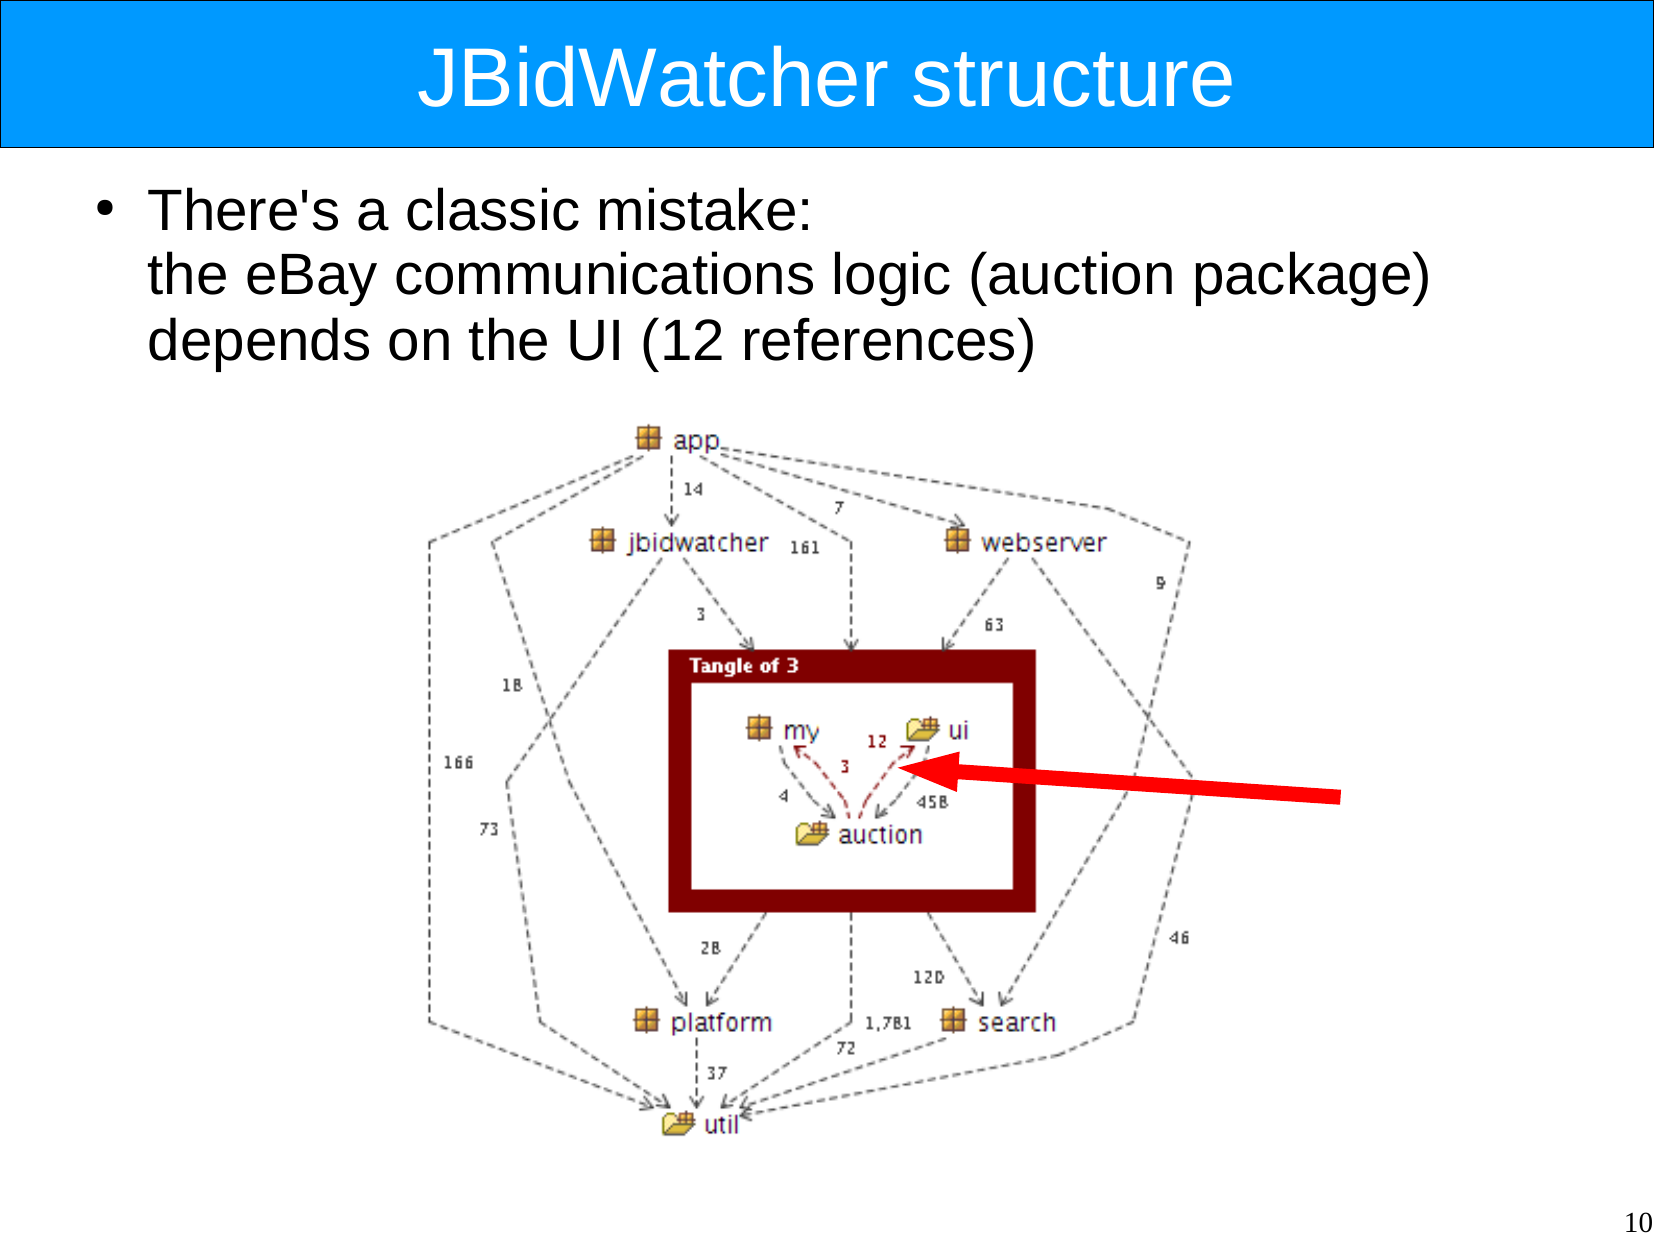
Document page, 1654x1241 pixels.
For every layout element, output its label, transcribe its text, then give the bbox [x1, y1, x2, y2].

title JBidWatcher structure [82, 13, 1571, 142]
list There's a classic mistake: the eBay communications logic (auction package) depends on the UI (12 references) [76, 177, 1565, 1211]
picture [383, 381, 1241, 1180]
